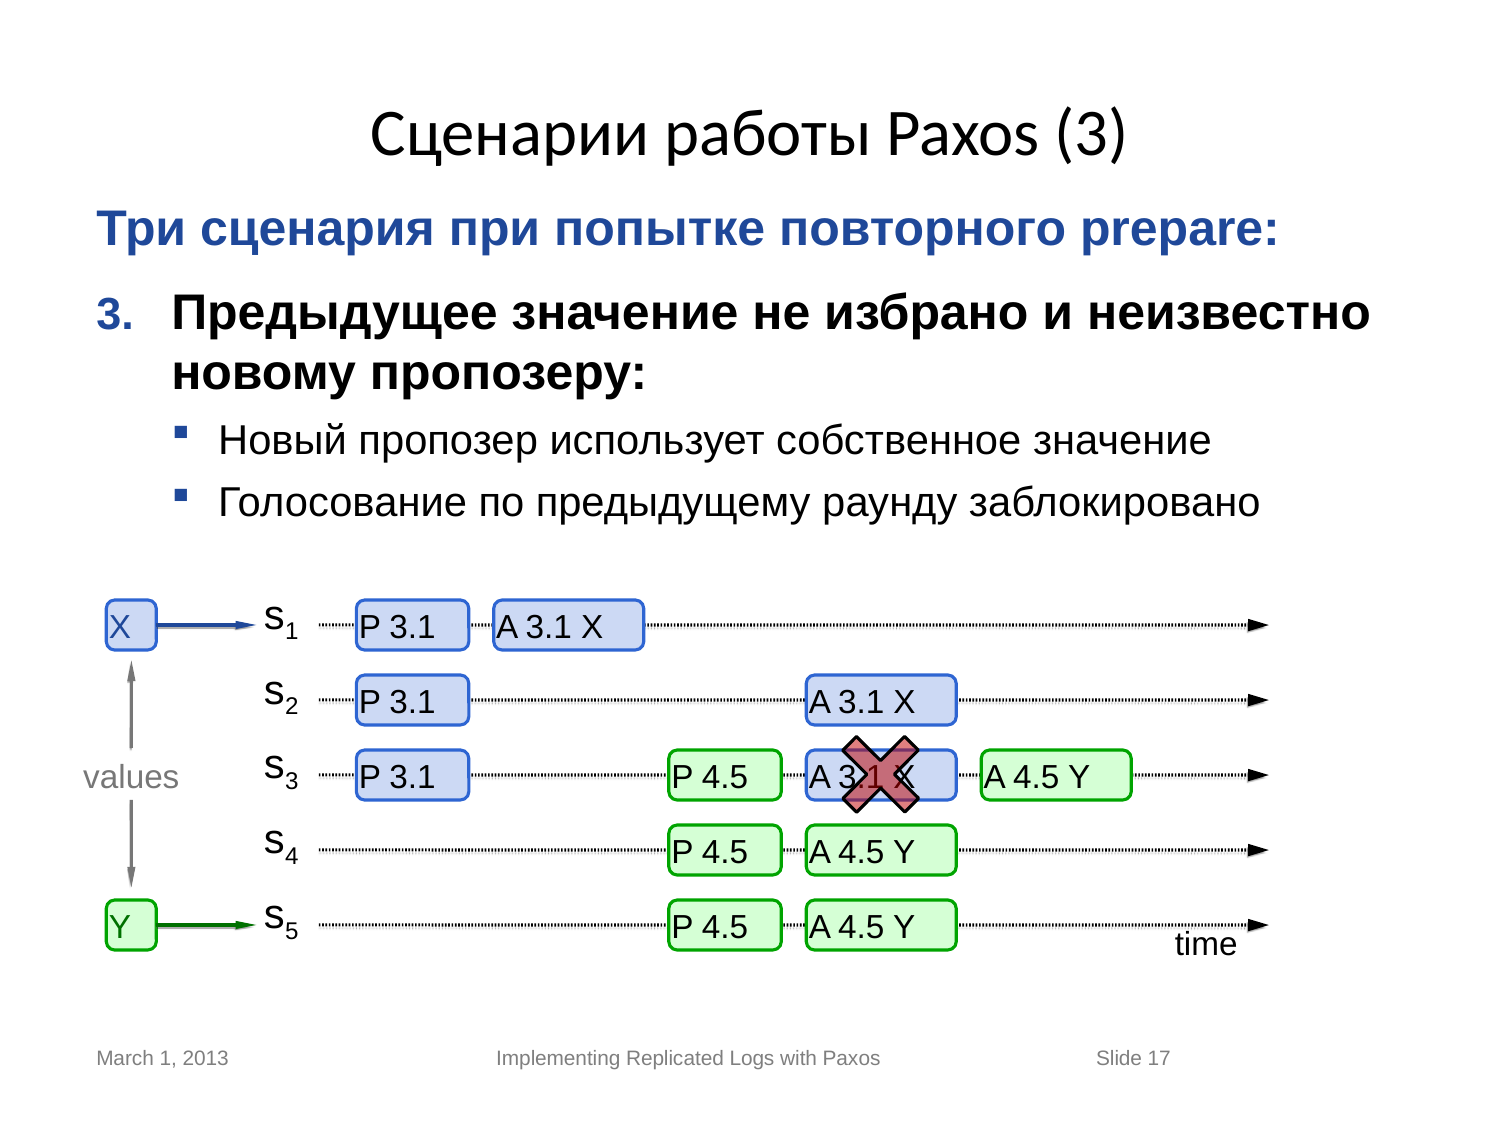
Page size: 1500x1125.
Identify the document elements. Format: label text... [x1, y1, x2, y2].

text_box Implementing Replicated Logs with Paxos [481, 1037, 1044, 1103]
text_box March 1, 2013 [81, 1037, 432, 1103]
text_box A 4.5 Y [806, 900, 957, 951]
text_box s5 [243, 887, 319, 944]
list Три сценария при попытке повторного prepare: Предыдущее значение не избрано и неизвестно новому пропозеру: Новый пропозер использует собственное значение Голосование по предыдущему раунду заблокировано [81, 187, 1432, 438]
text_box P 4.5 [668, 750, 782, 801]
text_box Slide <number> [1081, 1037, 1432, 1103]
text_box P 3.1 [356, 675, 469, 726]
text_box P 3.1 [356, 600, 469, 651]
text_box s1 [243, 587, 319, 645]
text_box P 3.1 [356, 750, 469, 801]
text_box A 3.1 X [870, 789, 891, 800]
text_box P 4.5 [668, 825, 782, 876]
text_box A 4.5 Y [981, 750, 1132, 801]
text_box values [68, 754, 194, 795]
text_box A 3.1 X [806, 750, 866, 801]
text_box P 4.5 [668, 900, 782, 951]
text_box A 3.1 X [901, 750, 957, 800]
text_box A 3.1 X [806, 675, 957, 726]
title Сценарии работы Paxos (3) [75, 45, 1426, 233]
text_box A 3.1 X [871, 750, 890, 760]
text_box A 3.1 X [493, 600, 644, 651]
text_box s4 [243, 812, 319, 869]
text_box [842, 736, 919, 813]
text_box s2 [243, 662, 319, 720]
text_box X [106, 600, 157, 651]
text_box Y [106, 900, 157, 951]
text_box A 4.5 Y [806, 825, 957, 876]
text_box time [1156, 922, 1257, 963]
text_box s3 [243, 737, 319, 794]
